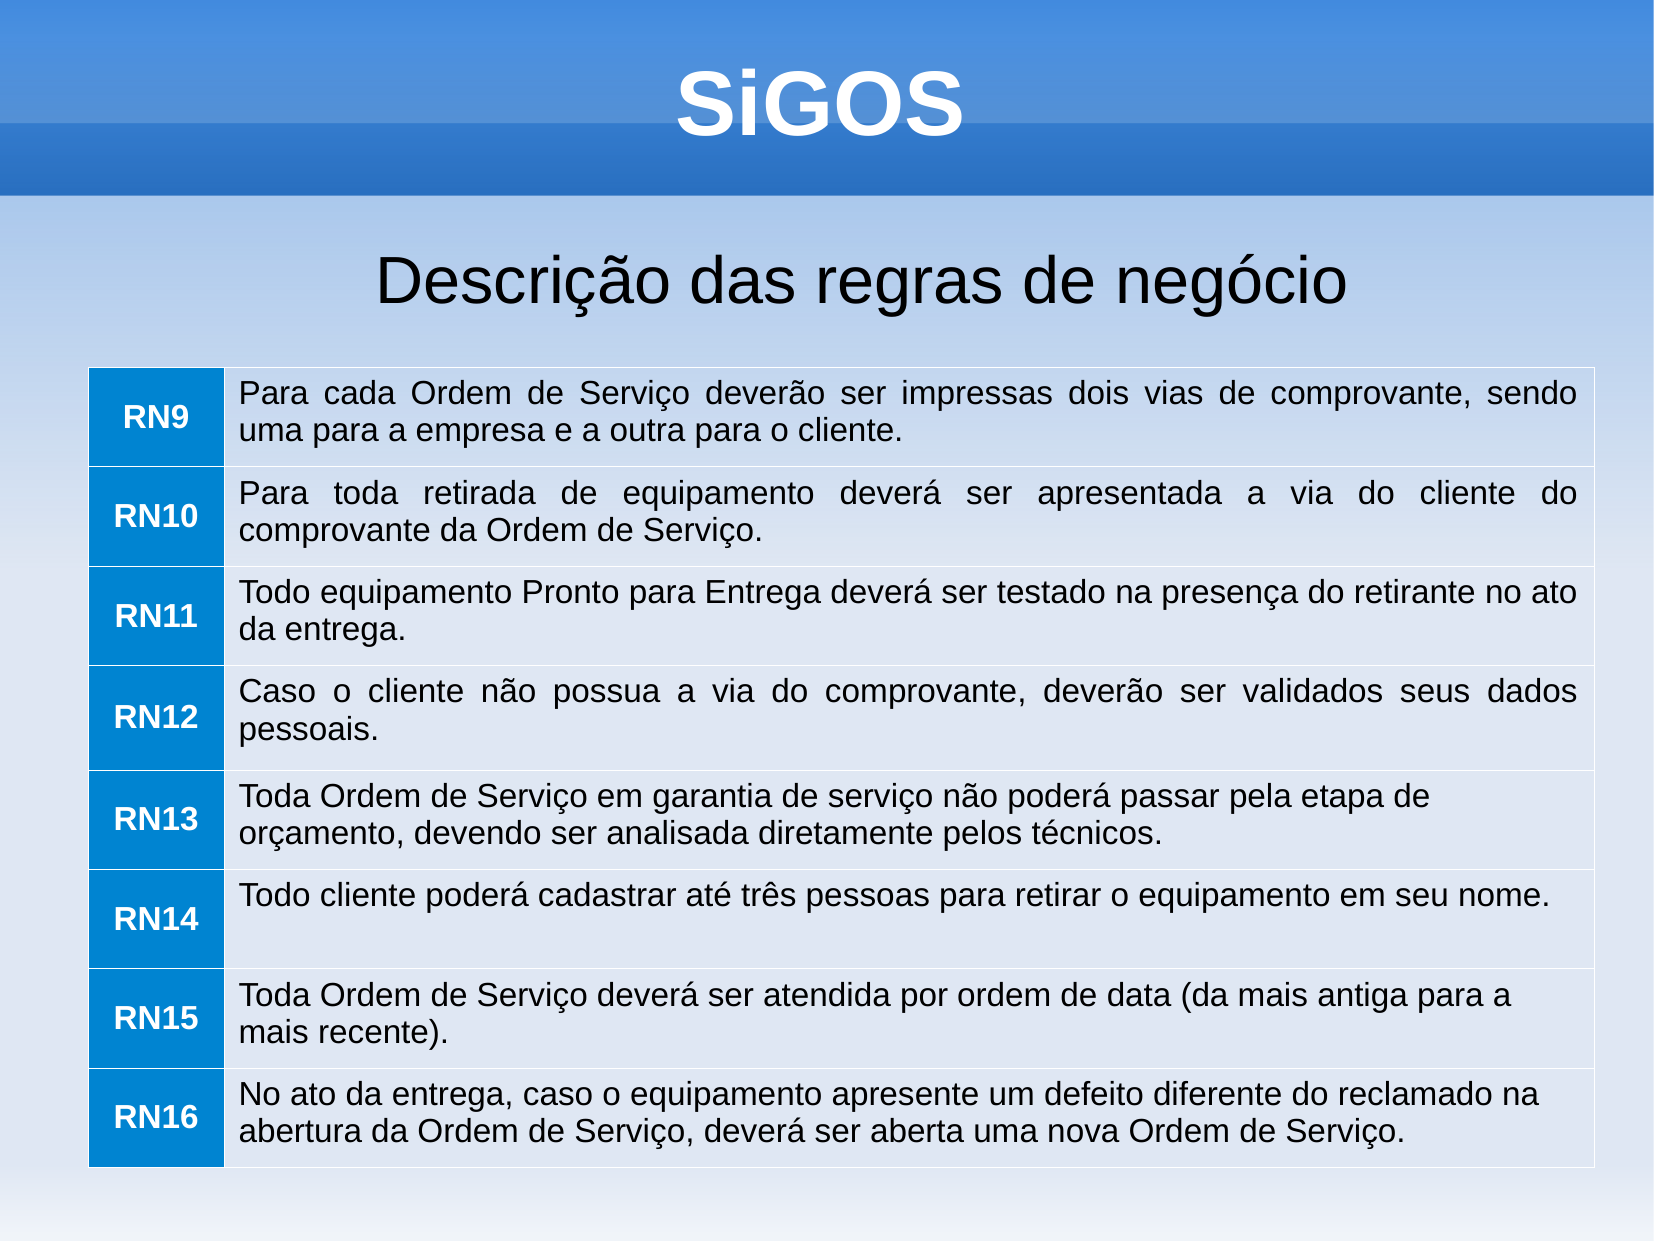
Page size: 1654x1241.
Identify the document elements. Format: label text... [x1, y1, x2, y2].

table_header RN9 [89, 368, 224, 466]
table_cell RN11 [89, 567, 224, 665]
table_cell Toda Ordem de Serviço deverá ser atendida por ordem de data (da mais antiga para a mais recente). [225, 969, 1594, 1068]
table_cell RN13 [89, 771, 224, 869]
table_cell RN15 [89, 969, 224, 1068]
table_cell Todo cliente poderá cadastrar até três pessoas para retirar o equipamento em seu nome. [225, 870, 1594, 968]
table_cell Toda Ordem de Serviço em garantia de serviço não poderá passar pela etapa de orçamento, devendo ser analisada diretamente pelos técnicos. [225, 771, 1594, 869]
table_cell No ato da entrega, caso o equipamento apresente um defeito diferente do reclamado na abertura da Ordem de Serviço, deverá ser aberta uma nova Ordem de Serviço. [225, 1069, 1594, 1167]
table_cell Caso o cliente não possua a via do comprovante, deverão ser validados seus dados pessoais. [225, 666, 1594, 770]
table_cell RN14 [89, 870, 224, 968]
table_cell RN16 [89, 1069, 224, 1167]
table_cell RN12 [89, 666, 224, 770]
table_cell Para toda retirada de equipamento deverá ser apresentada a via do cliente do comprovante da Ordem de Serviço. [225, 467, 1594, 566]
title SiGOS [76, 0, 1565, 208]
table_cell RN10 [89, 467, 224, 566]
table_cell Todo equipamento Pronto para Entrega deverá ser testado na presença do retirante no ato da entrega. [225, 567, 1594, 665]
picture [0, 0, 1654, 1241]
table_header Para cada Ordem de Serviço deverão ser impressas dois vias de comprovante, sendo uma para a empresa e a outra para o cliente. [225, 368, 1594, 466]
list Descrição das regras de negócio [82, 242, 1571, 318]
